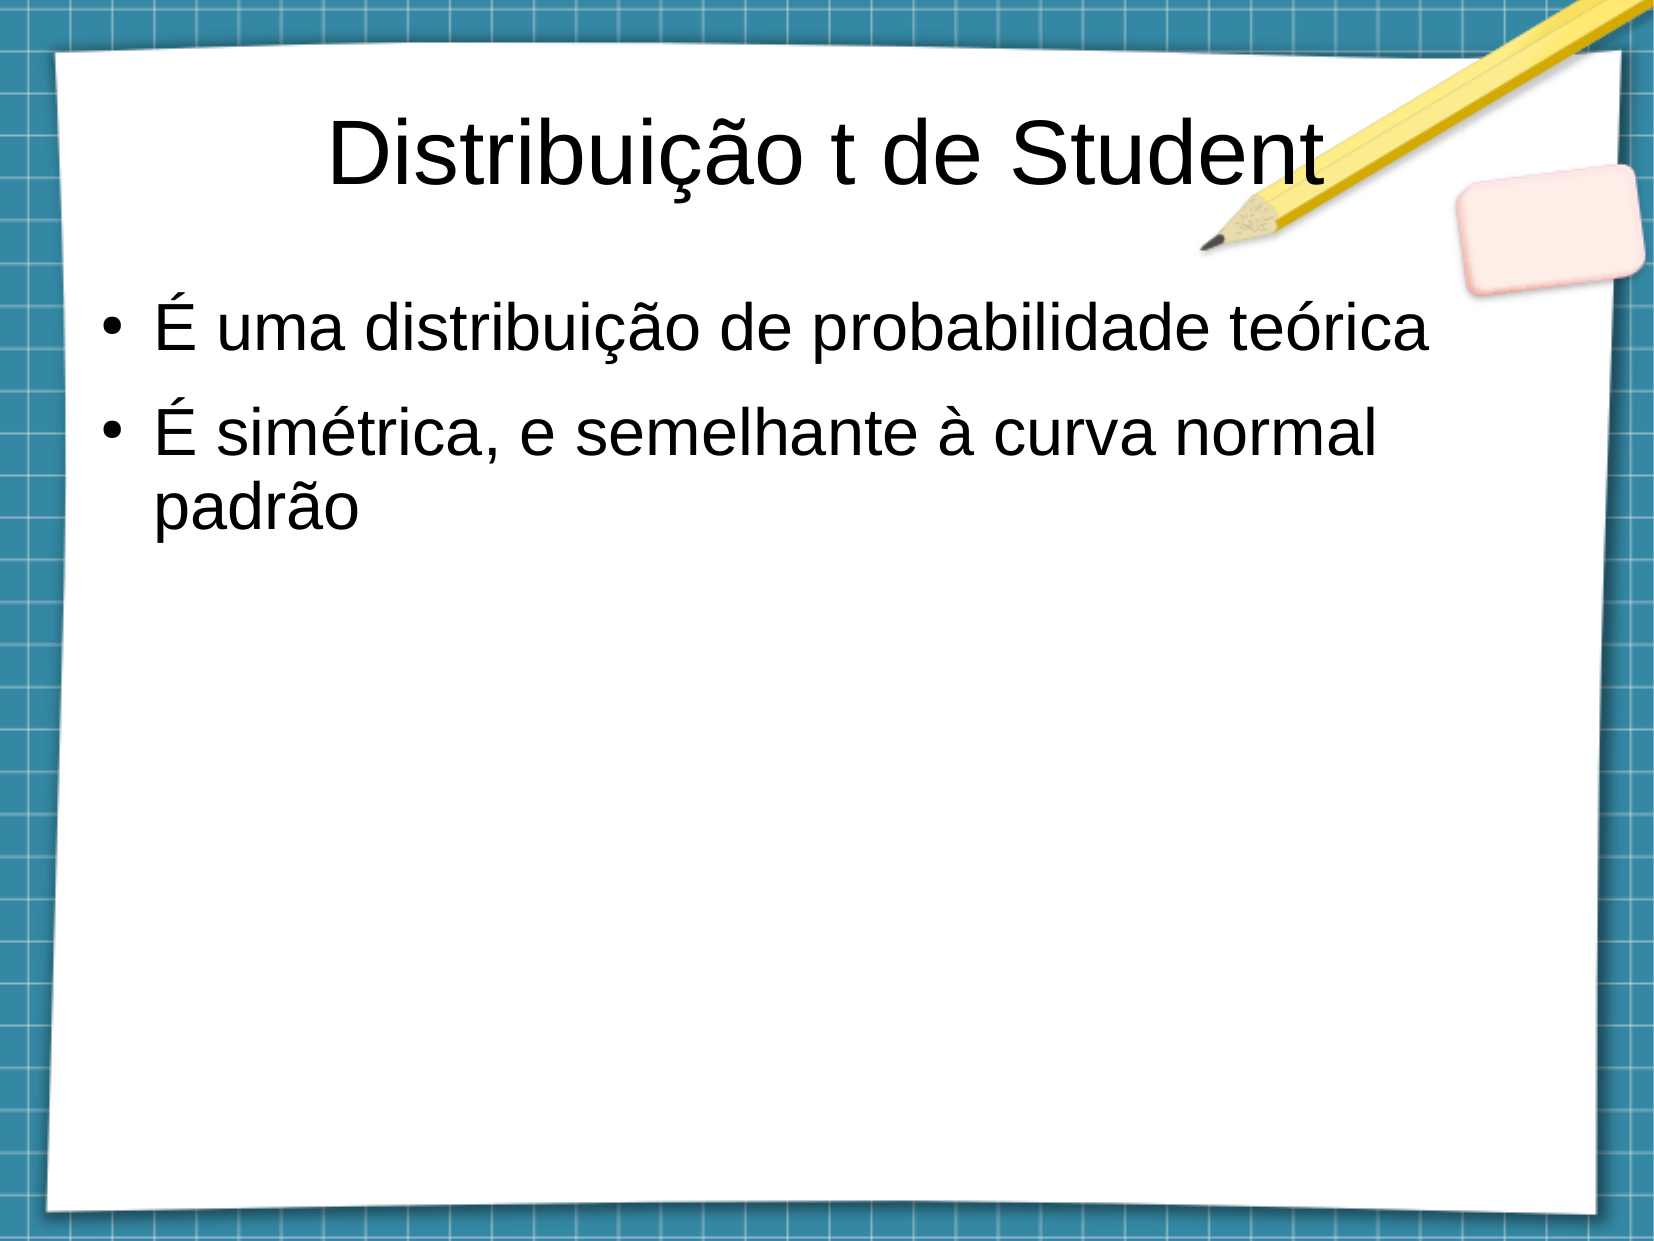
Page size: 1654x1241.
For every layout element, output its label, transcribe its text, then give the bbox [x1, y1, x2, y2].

picture [0, 0, 1654, 1241]
list É uma distribuição de probabilidade teórica É simétrica, e semelhante à curva normal padrão [82, 290, 1571, 1010]
title Distribuição t de Student [82, 49, 1571, 257]
